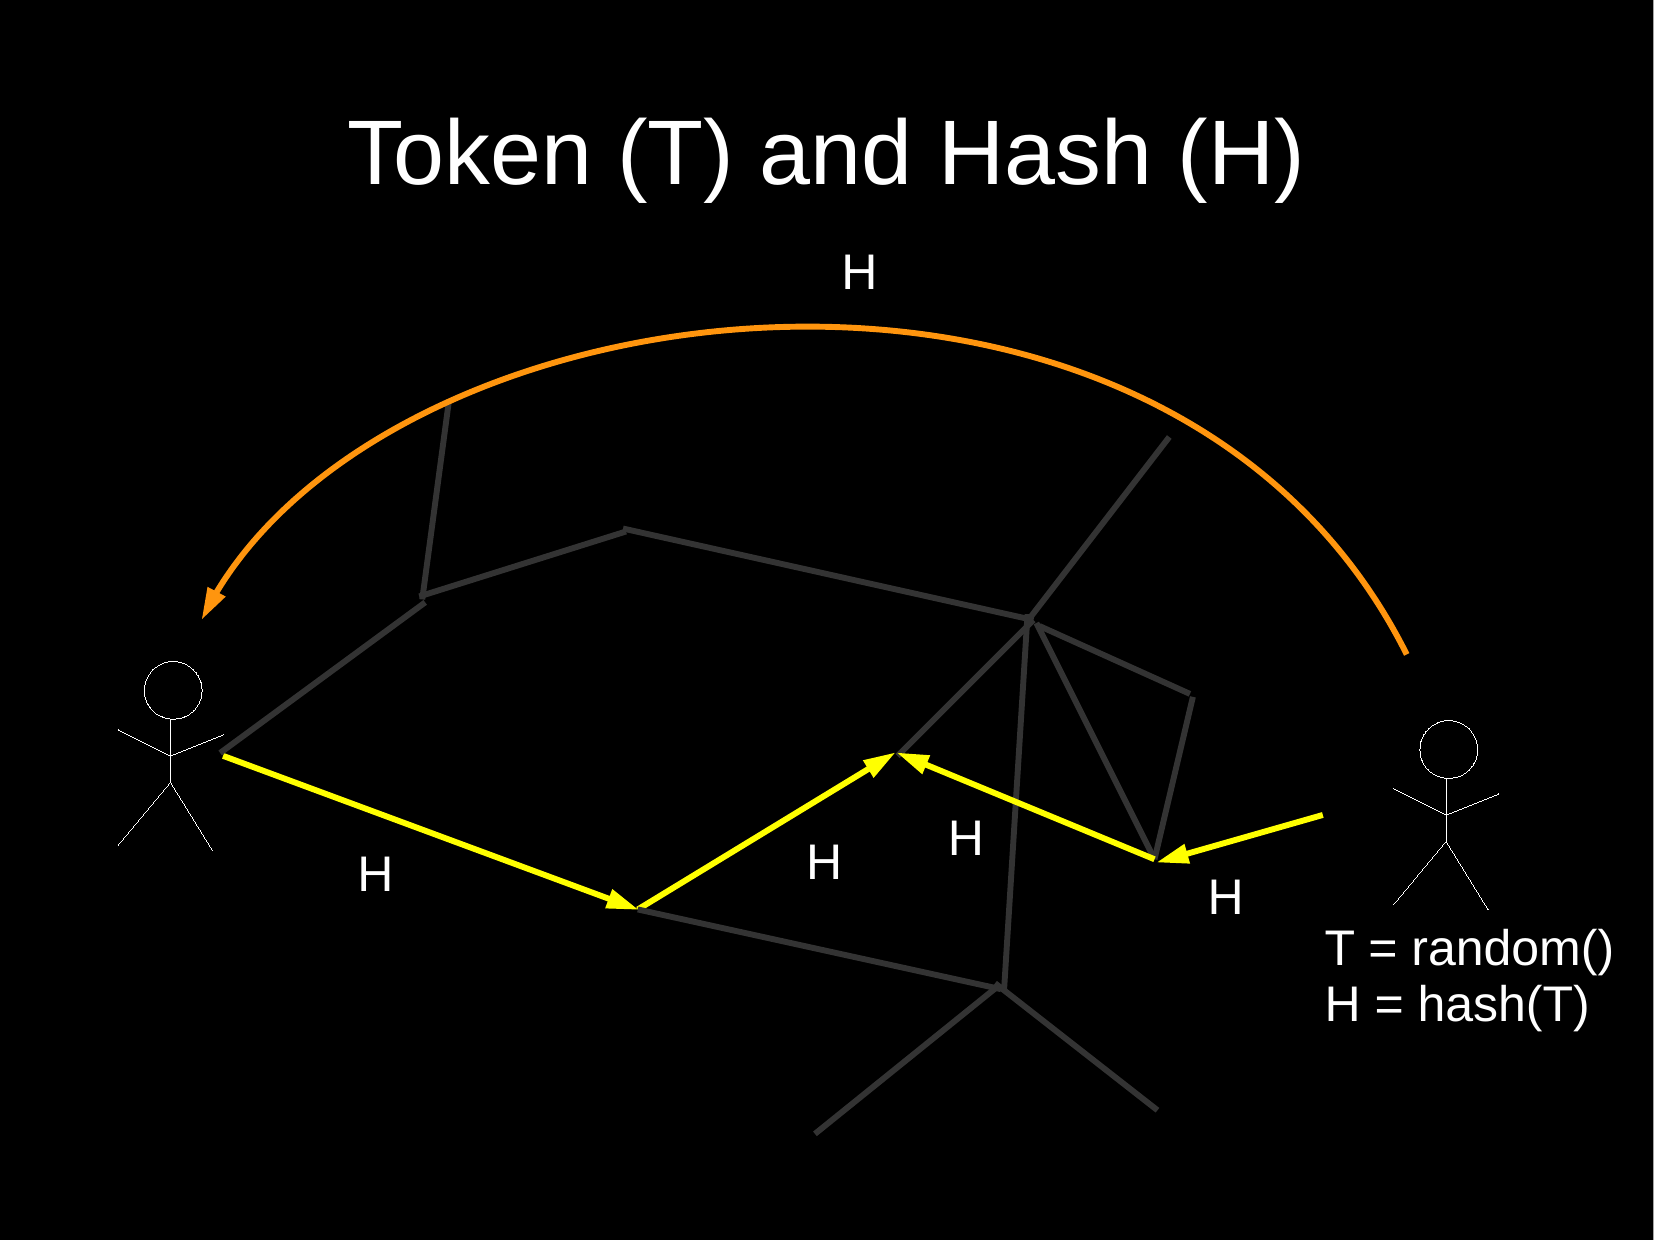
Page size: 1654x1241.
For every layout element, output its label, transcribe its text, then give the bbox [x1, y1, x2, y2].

text_box T = random() H = hash(T) [1309, 913, 1630, 1040]
text_box H [342, 838, 414, 910]
text_box H [933, 803, 1004, 874]
text_box H [1192, 862, 1264, 933]
text_box H [791, 826, 863, 898]
text_box H [826, 236, 898, 308]
title Token (T) and Hash (H) [82, 49, 1571, 257]
